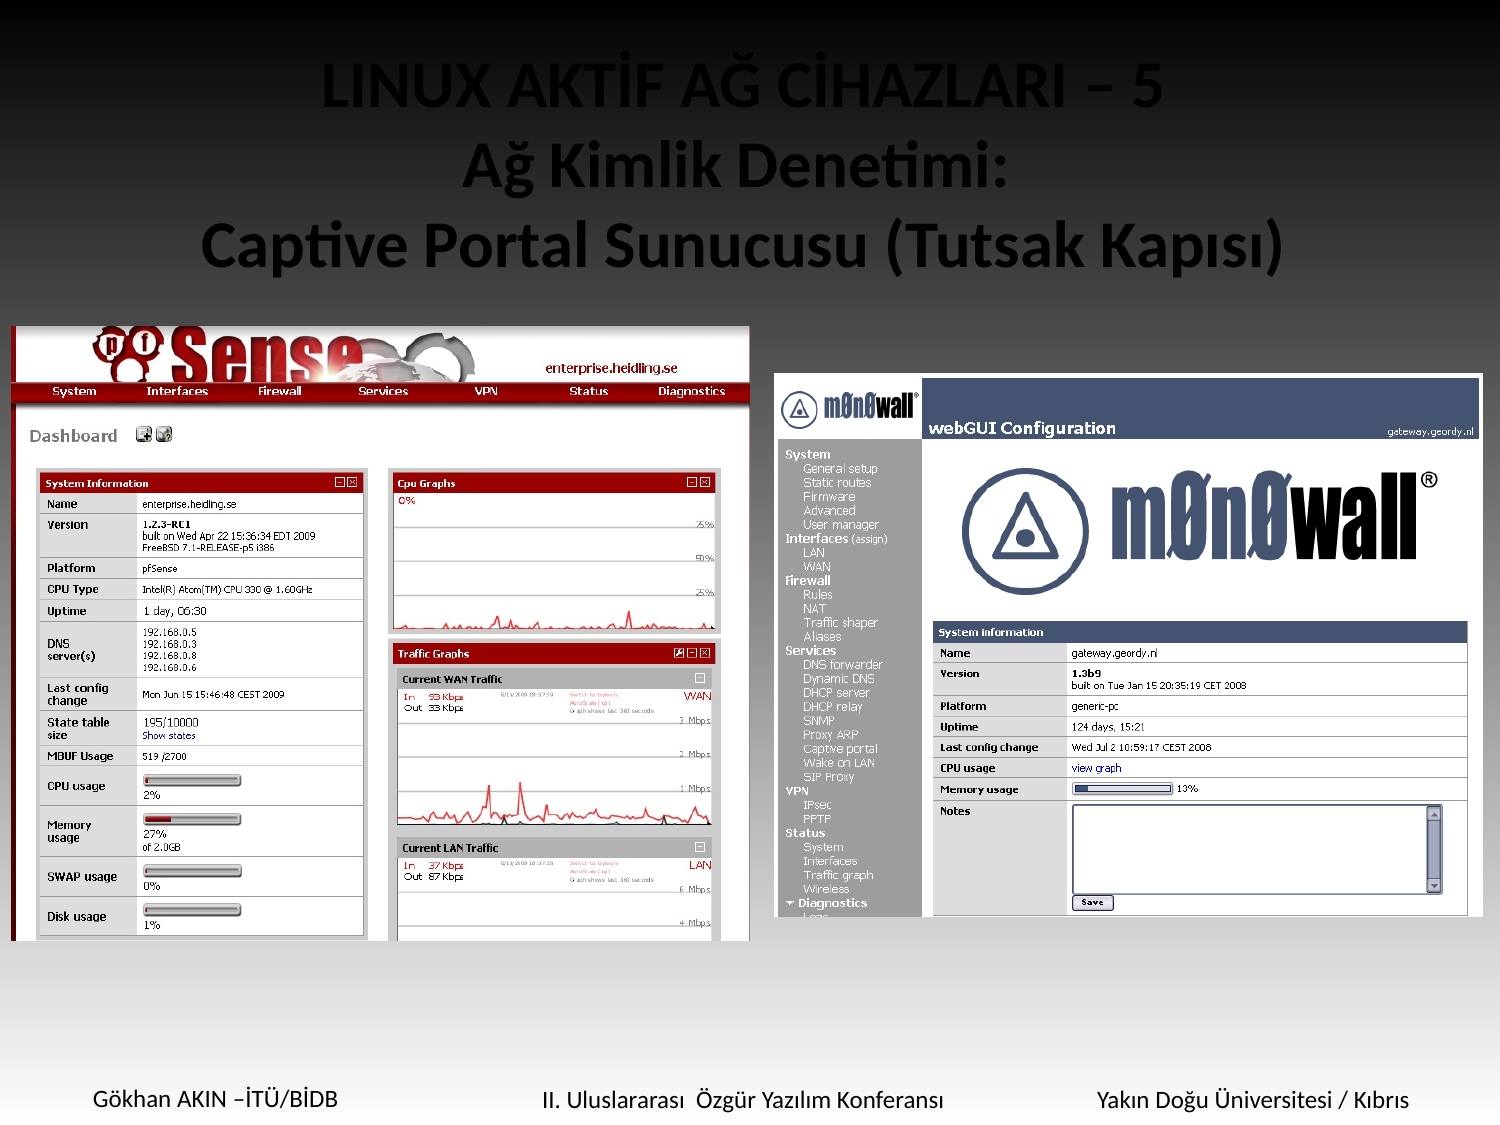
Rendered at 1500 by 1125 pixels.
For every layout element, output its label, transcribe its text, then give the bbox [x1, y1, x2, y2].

text_box LINUX AKTİF AĞ CİHAZLARI – 5 Ağ Kimlik Denetimi: Captive Portal Sunucusu (Tutsak Kapısı) [76, 33, 1412, 289]
picture [11, 326, 750, 941]
picture [774, 373, 1483, 917]
